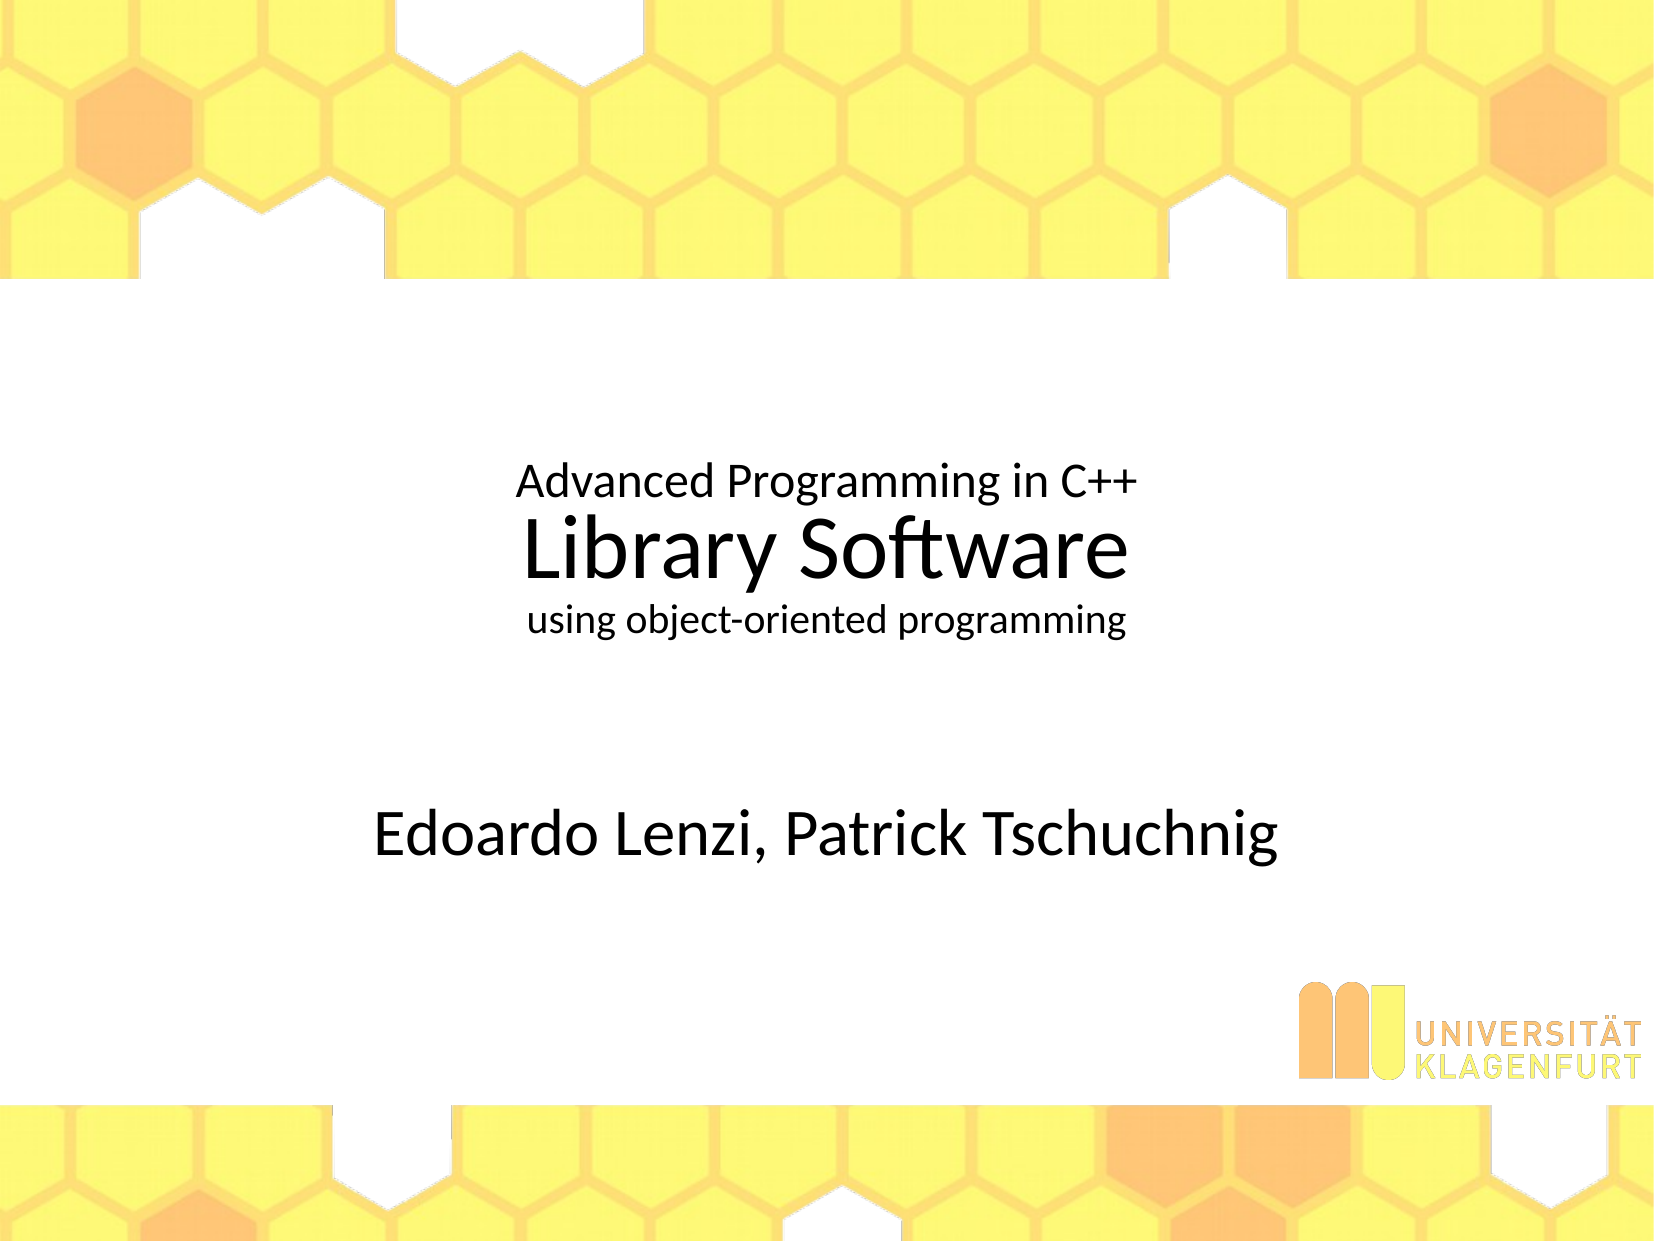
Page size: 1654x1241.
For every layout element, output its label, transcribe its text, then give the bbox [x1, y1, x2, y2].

picture [0, 0, 1654, 279]
subtitle Edoardo Lenzi, Patrick Tschuchnig [82, 744, 1571, 934]
title Advanced Programming in C++ Library Software using object-oriented programming [82, 418, 1571, 686]
picture [0, 1105, 1654, 1241]
picture [1299, 982, 1641, 1080]
